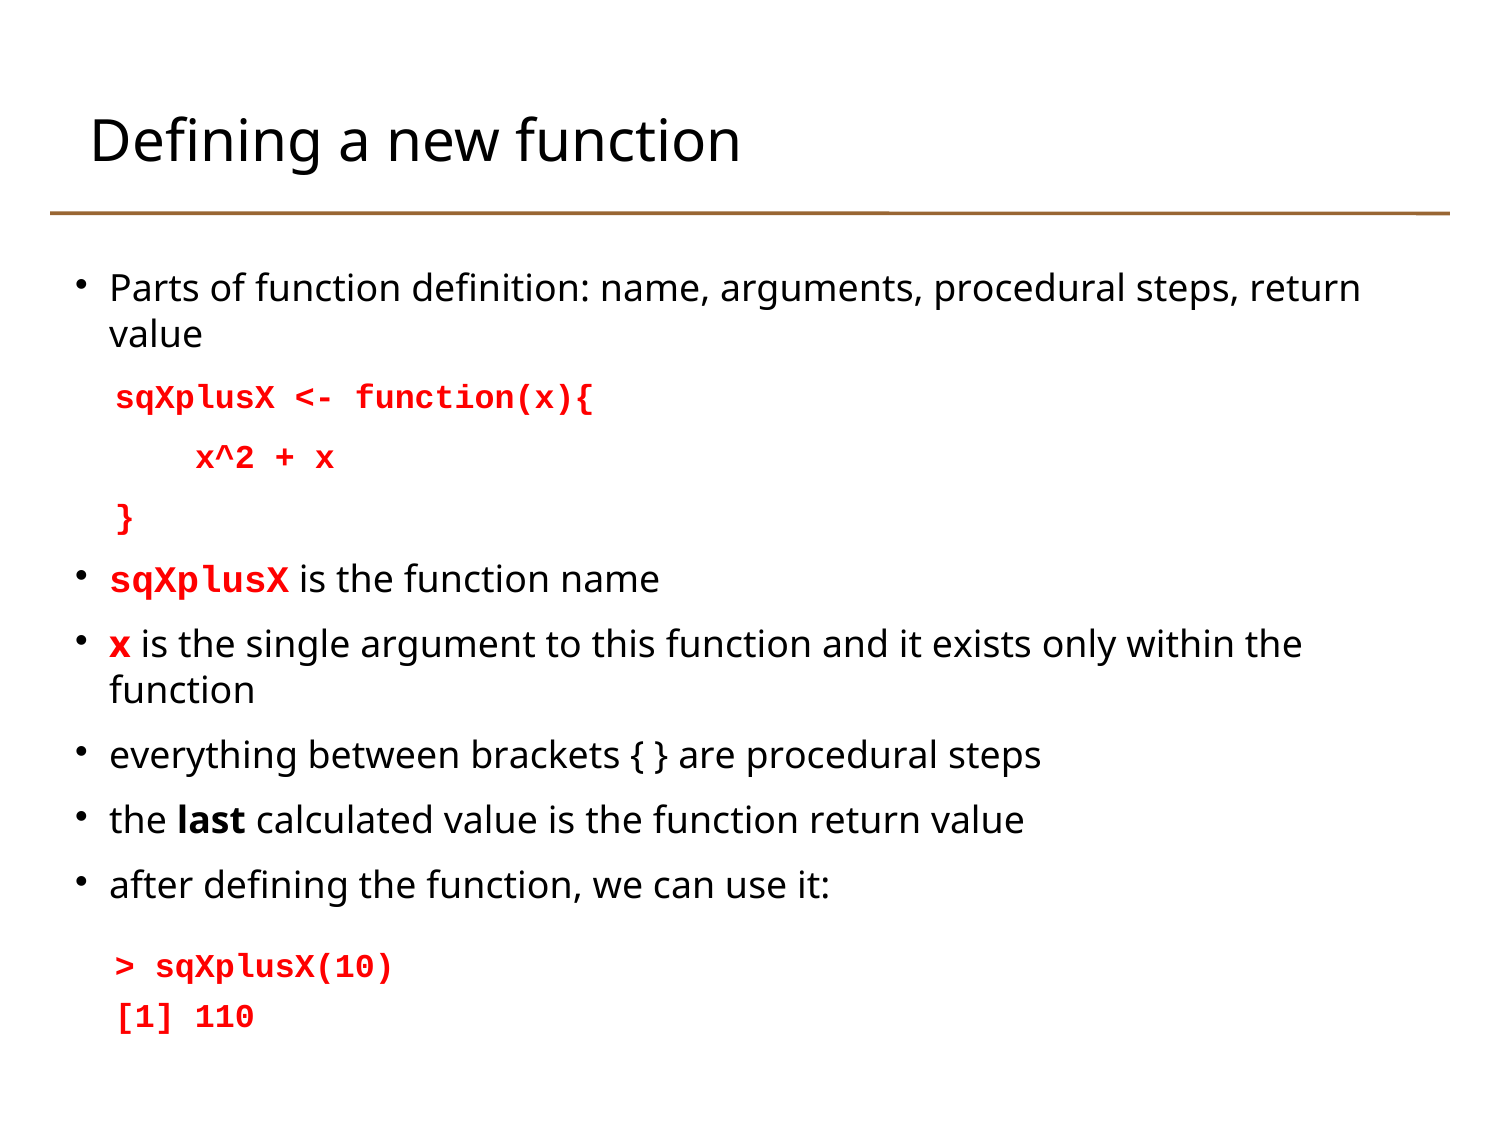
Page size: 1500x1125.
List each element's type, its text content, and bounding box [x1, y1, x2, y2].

text_box Parts of function definition: name, arguments, procedural steps, return value sqXplusX <- function(x){ x^2 + x } sqXplusX is the function name x is the single argument to this function and it exists only within the function everything between brackets { } are procedural steps the last calculated value is the function return value after defining the function, we can use it: > sqXplusX(10) [1] 110 [75, 263, 1418, 1034]
text_box Defining a new function [74, 44, 1424, 232]
